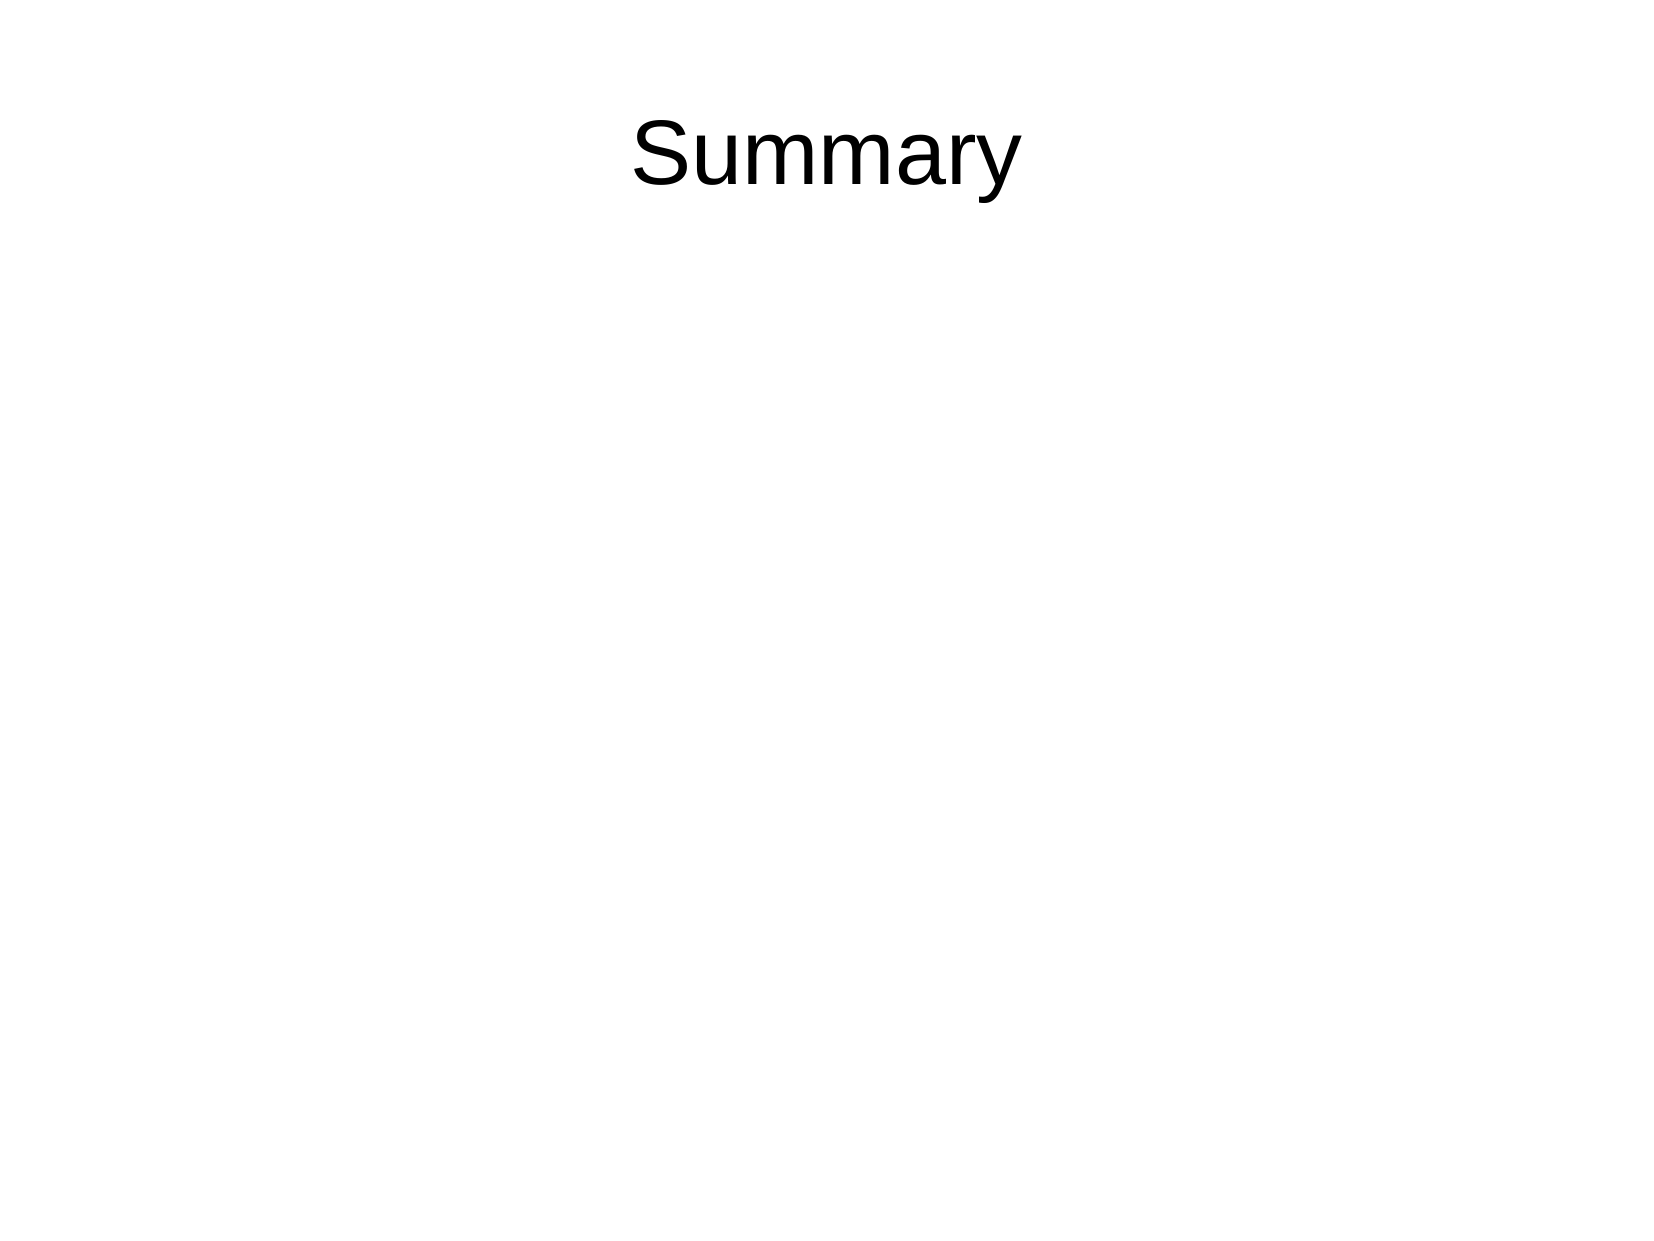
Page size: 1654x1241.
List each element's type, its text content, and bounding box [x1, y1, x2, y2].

title Summary [82, 49, 1571, 257]
